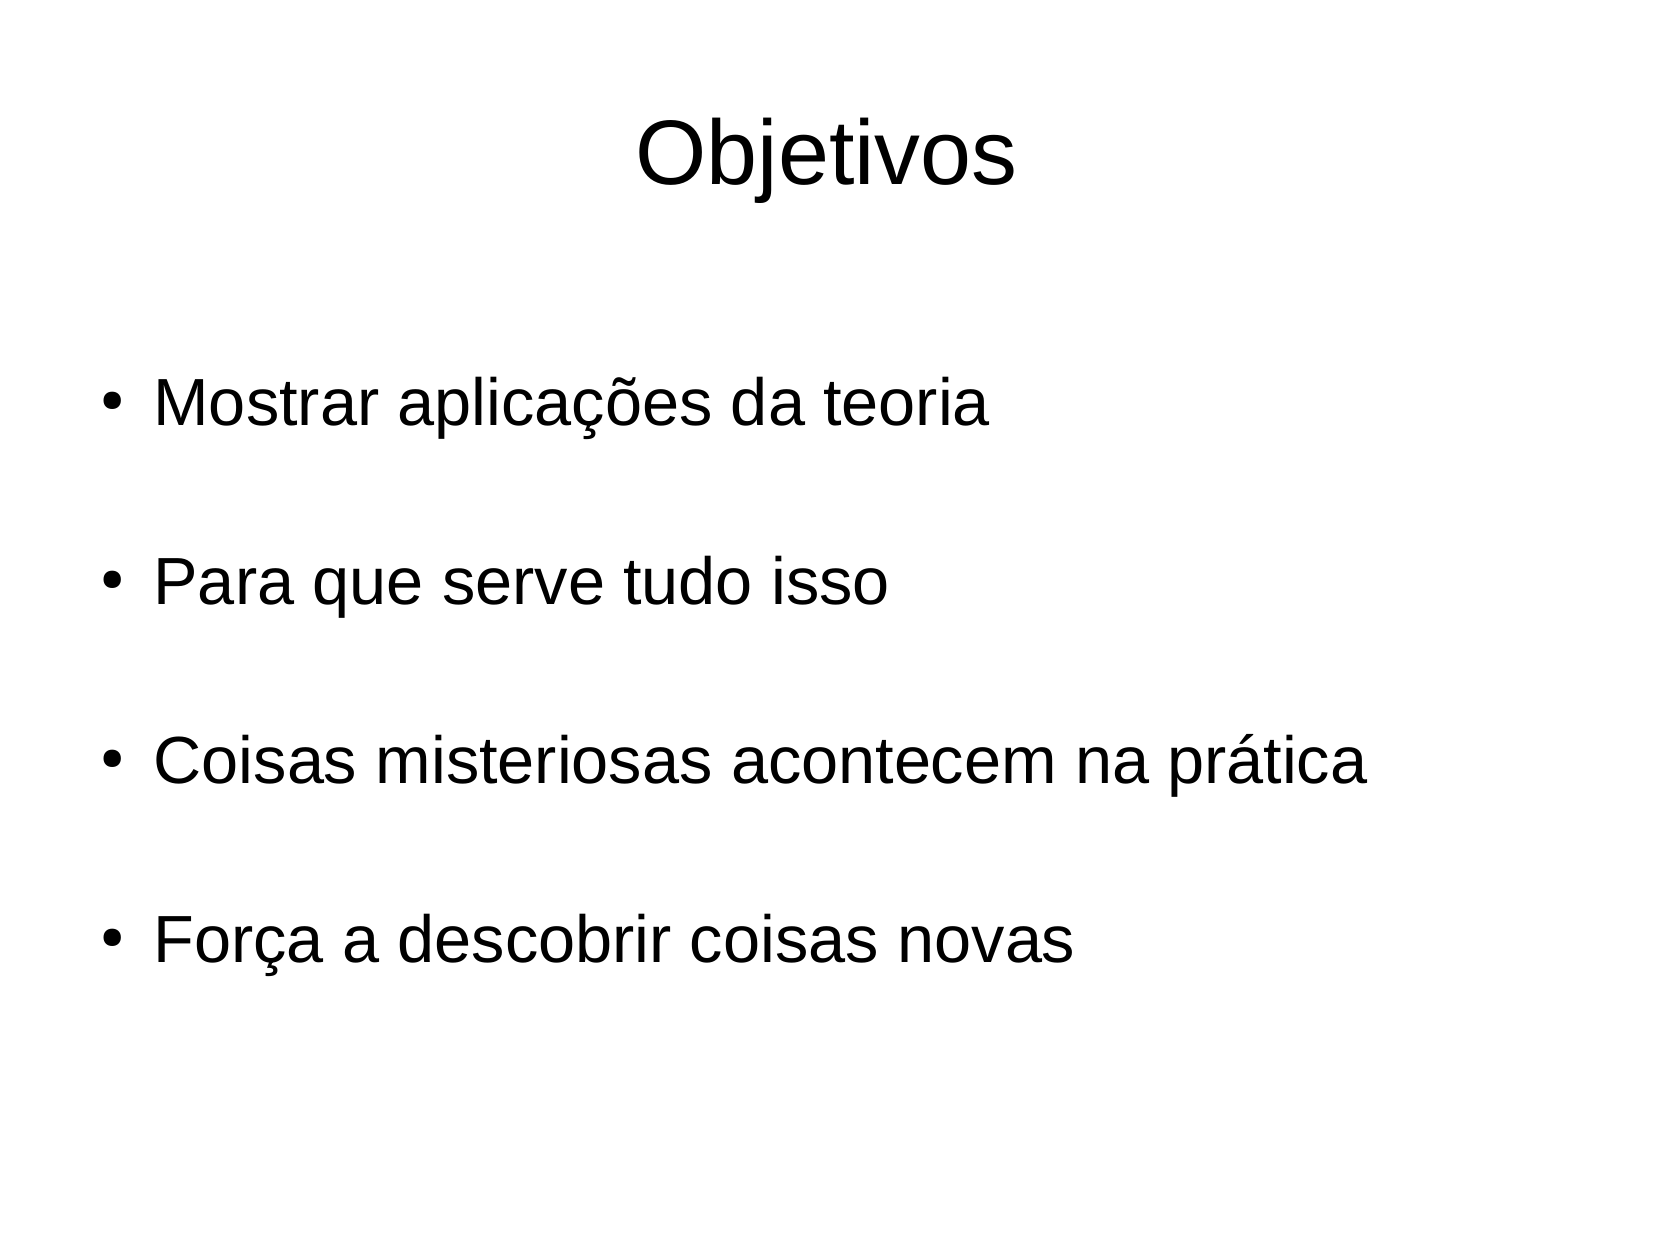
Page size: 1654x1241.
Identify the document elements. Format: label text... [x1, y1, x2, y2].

list Mostrar aplicações da teoria Para que serve tudo isso Coisas misteriosas acontecem na prática Força a descobrir coisas novas [82, 290, 1571, 1109]
title Objetivos [82, 49, 1571, 257]
